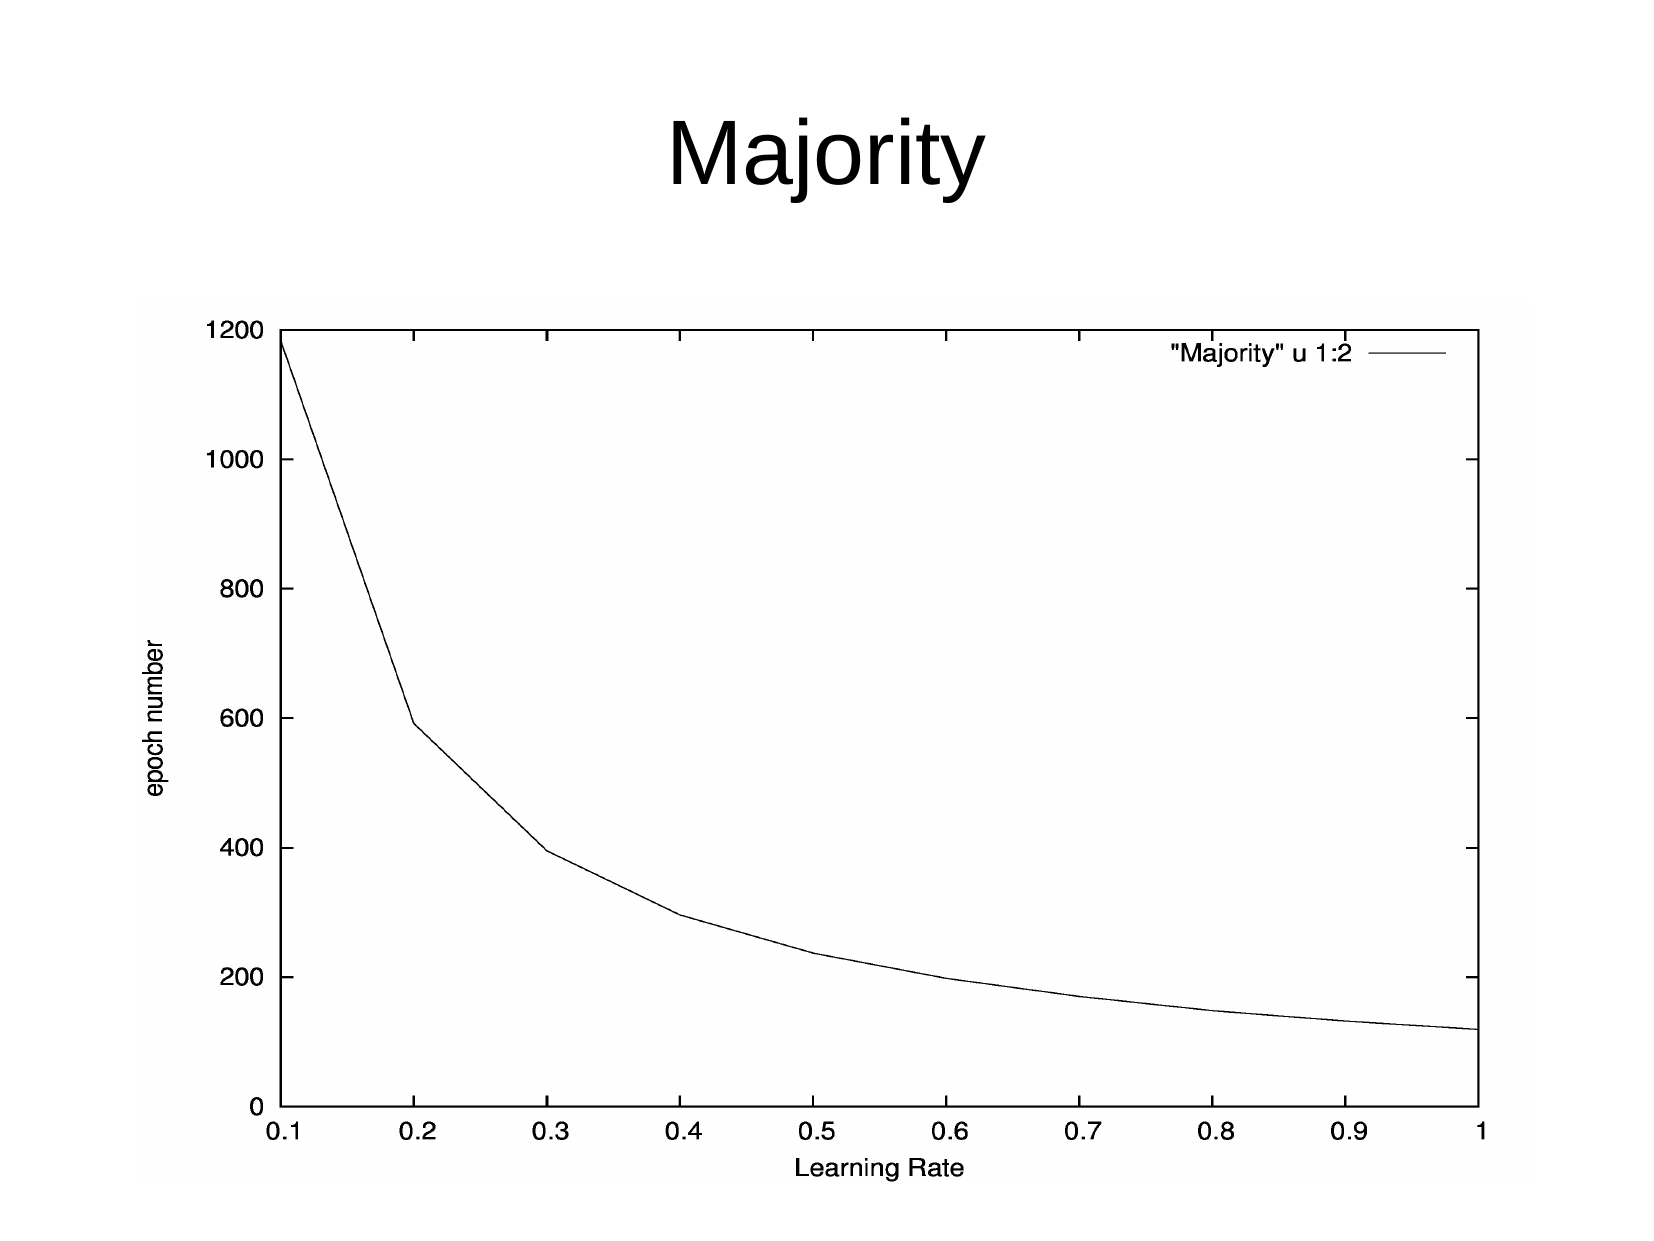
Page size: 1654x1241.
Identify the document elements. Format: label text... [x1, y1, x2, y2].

picture [135, 300, 1531, 1186]
title Majority [82, 49, 1571, 257]
